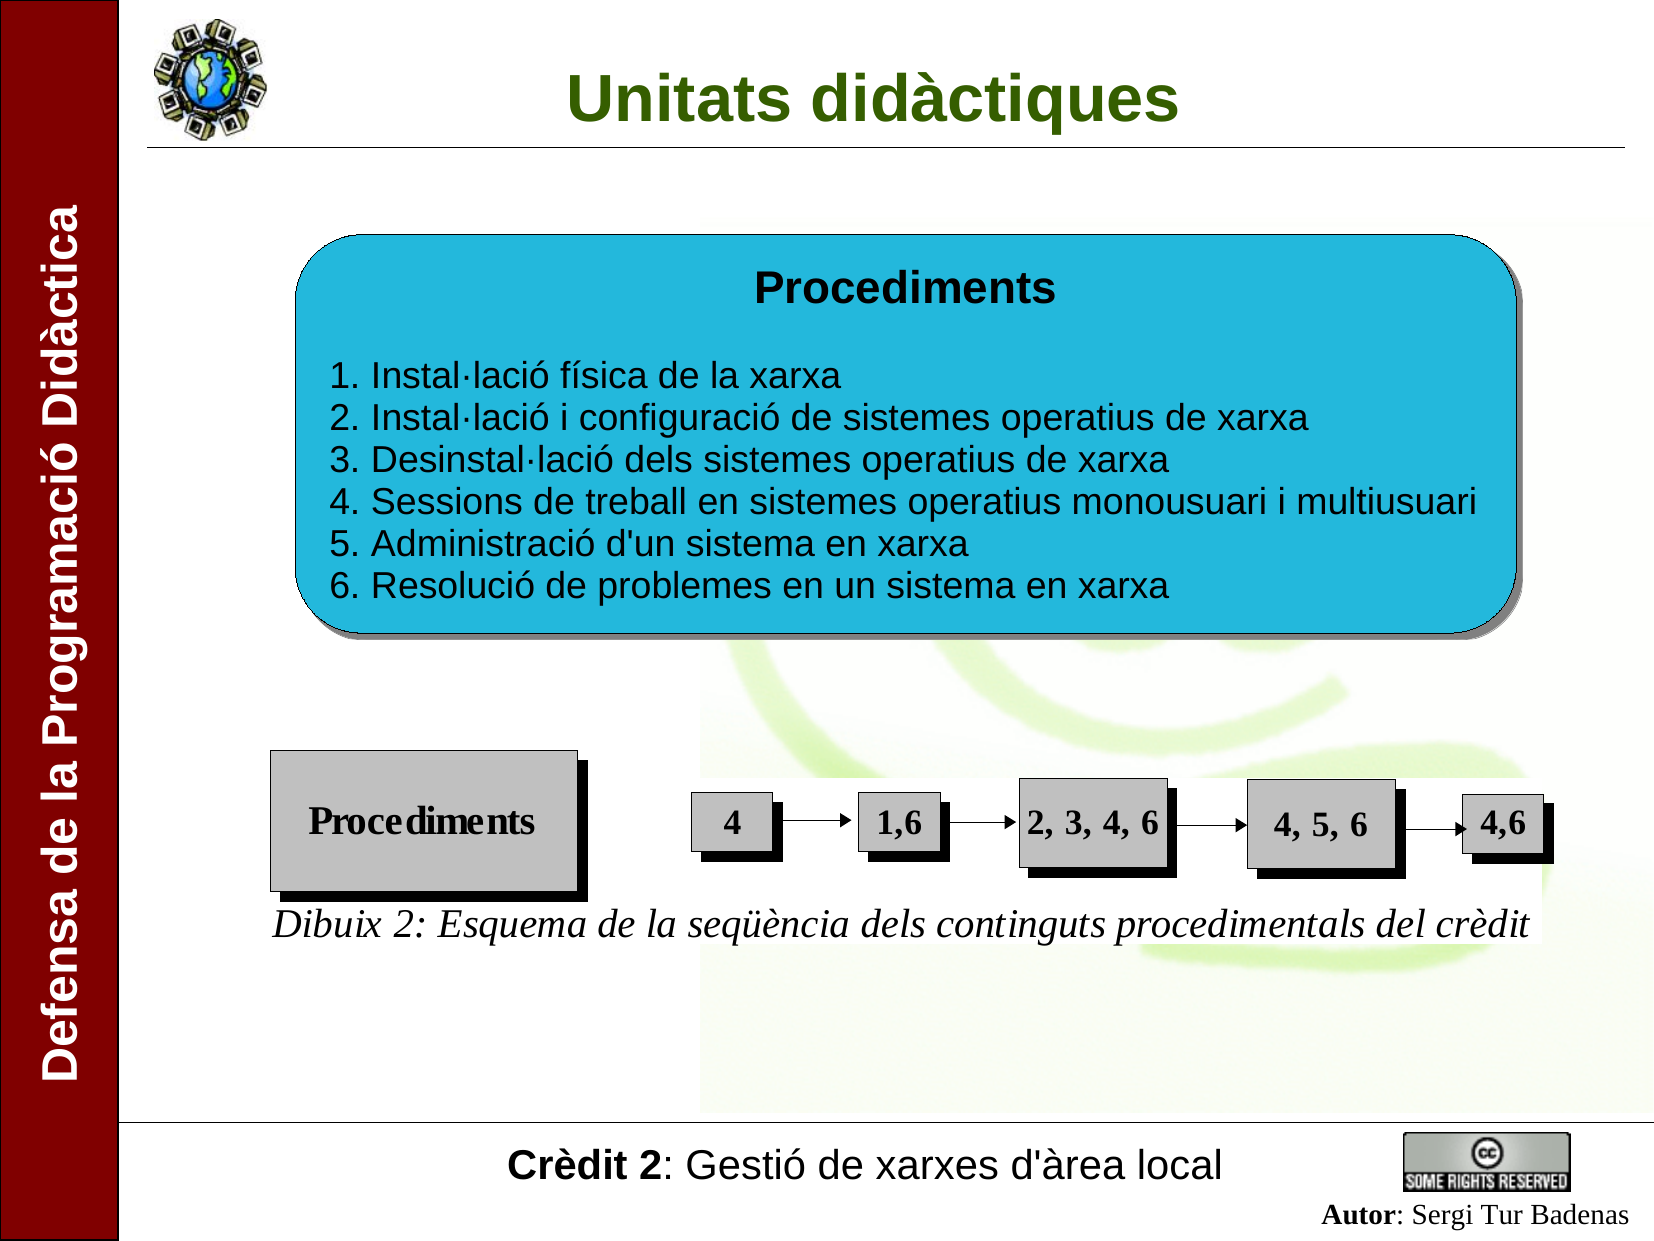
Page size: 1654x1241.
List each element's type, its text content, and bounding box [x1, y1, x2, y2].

picture [1403, 1132, 1571, 1192]
title Unitats didàctiques [129, 49, 1619, 148]
picture [700, 217, 1654, 1113]
picture [154, 19, 268, 49]
text_box Procediments 1. Instal·lació física de la xarxa 2. Instal·lació i configuració de sistemes operatius de xarxa 3. Desinstal·lació dels sistemes operatius de xarxa 4. Sessions de treball en sistemes operatius monousuari i multiusuari 5. Administració d'un sistema en xarxa 6. Resolució de problemes en un sistema en xarxa [295, 234, 1517, 634]
chart [0, 750, 1637, 1039]
